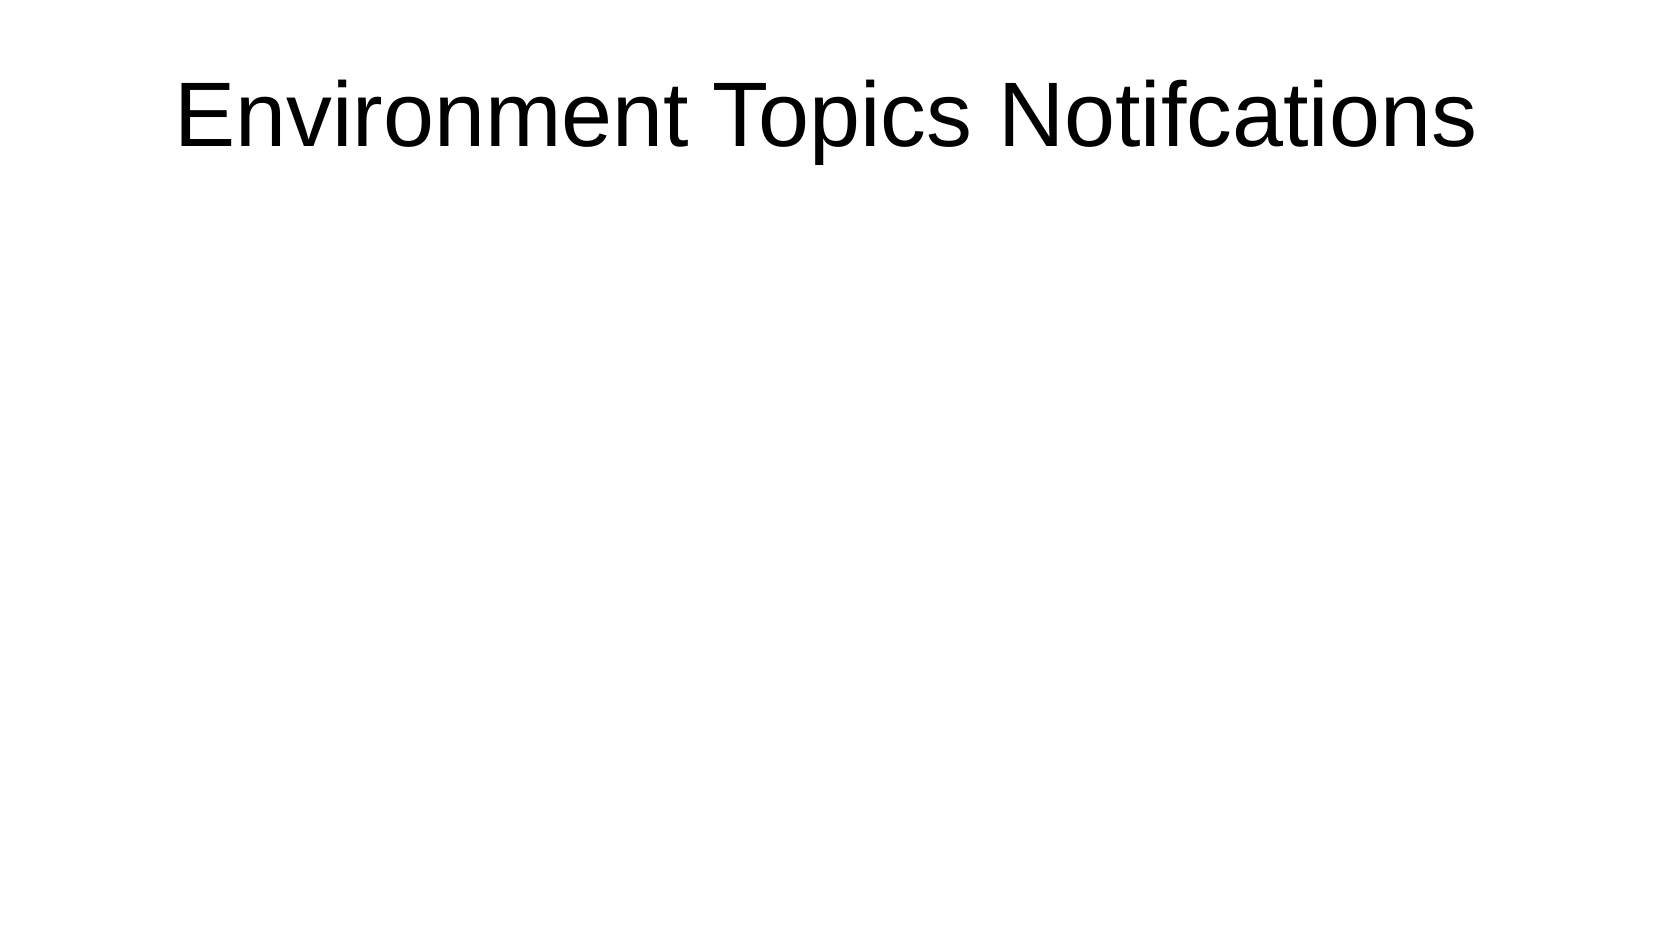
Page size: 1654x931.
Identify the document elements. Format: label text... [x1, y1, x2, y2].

title Environment Topics Notifcations [82, 37, 1571, 193]
